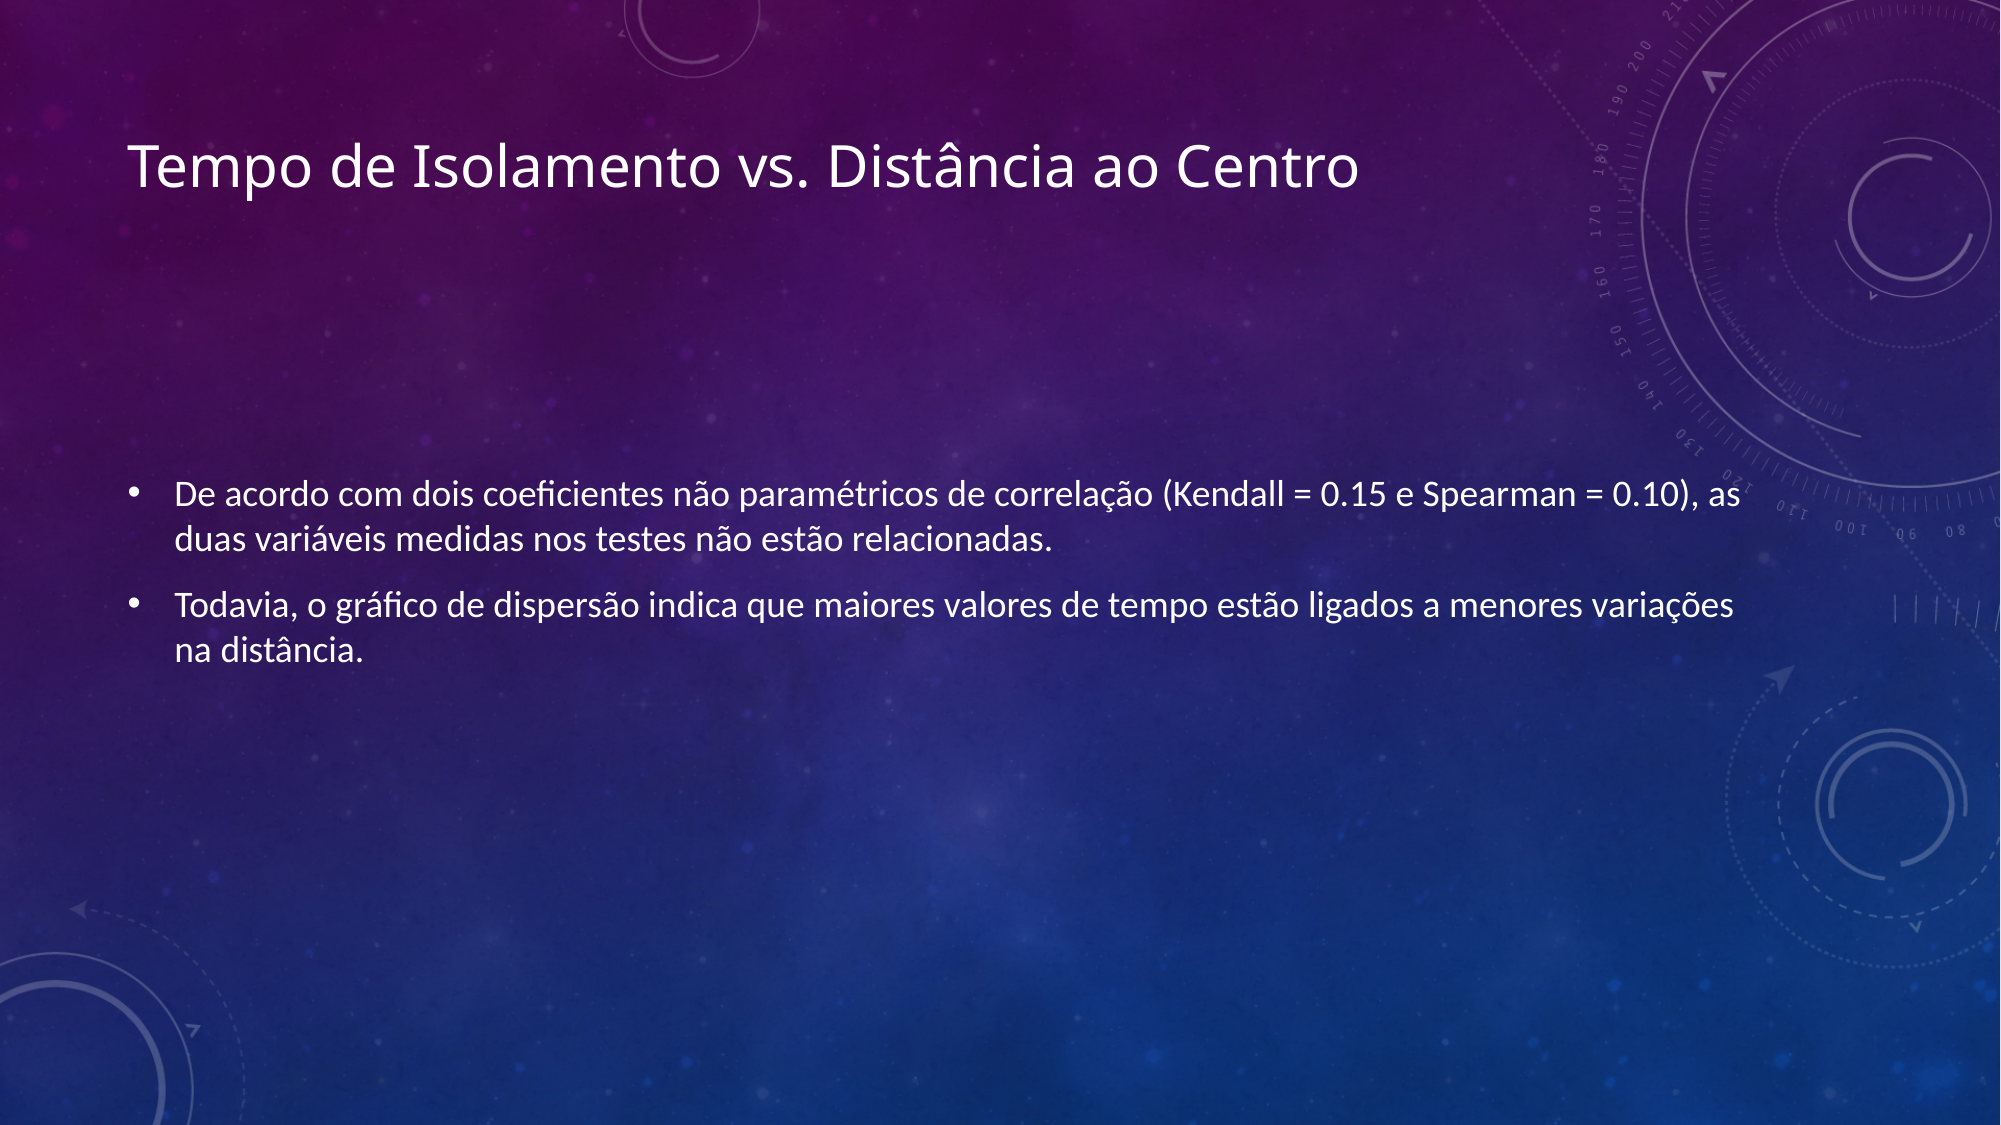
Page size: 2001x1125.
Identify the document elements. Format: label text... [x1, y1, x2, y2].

list De acordo com dois coeficientes não paramétricos de correlação (Kendall = 0.15 e Spearman = 0.10), as duas variáveis medidas nos testes não estão relacionadas. Todavia, o gráfico de dispersão indica que maiores valores de tempo estão ligados a menores variações na distância. [112, 284, 1775, 869]
title Tempo de Isolamento vs. Distância ao Centro [112, 45, 1775, 284]
picture [0, 0, 2001, 1125]
